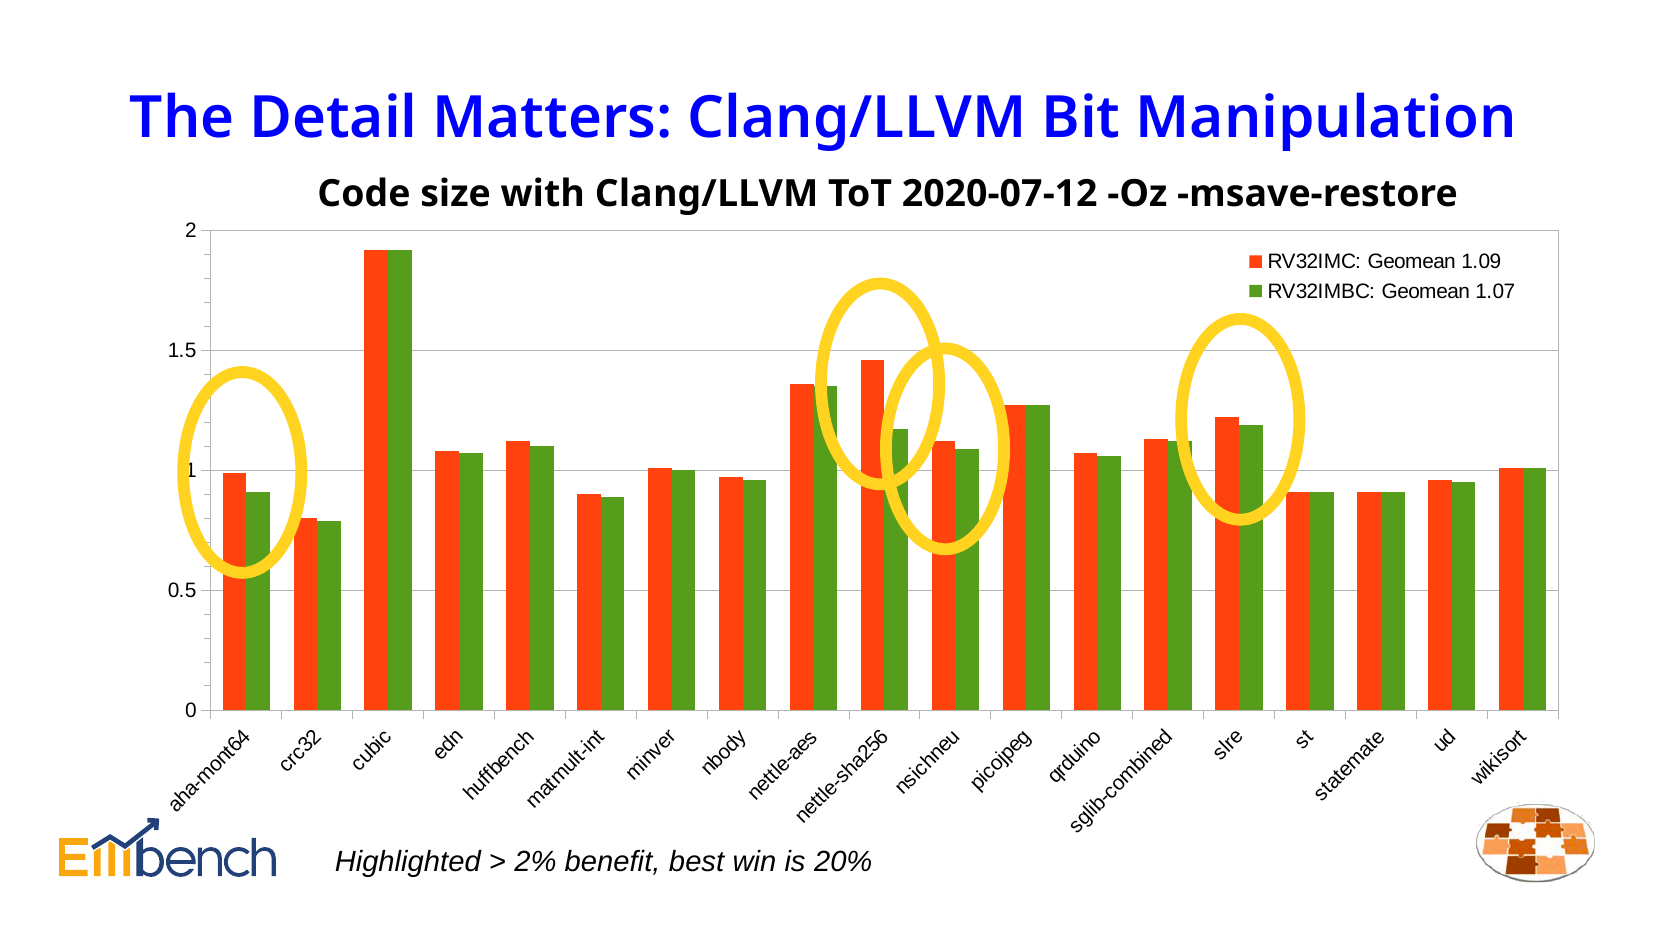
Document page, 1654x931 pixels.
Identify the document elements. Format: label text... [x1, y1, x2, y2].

picture [1476, 798, 1595, 883]
title The Detail Matters: Clang/LLVM Bit Manipulation [129, 37, 1571, 193]
text_box Code size with Clang/LLVM ToT 2020-07-12 -Oz -msave-restore [217, 159, 1559, 230]
chart [129, 217, 1571, 863]
text_box Highlighted > 2% benefit, best win is 20% [320, 837, 991, 886]
